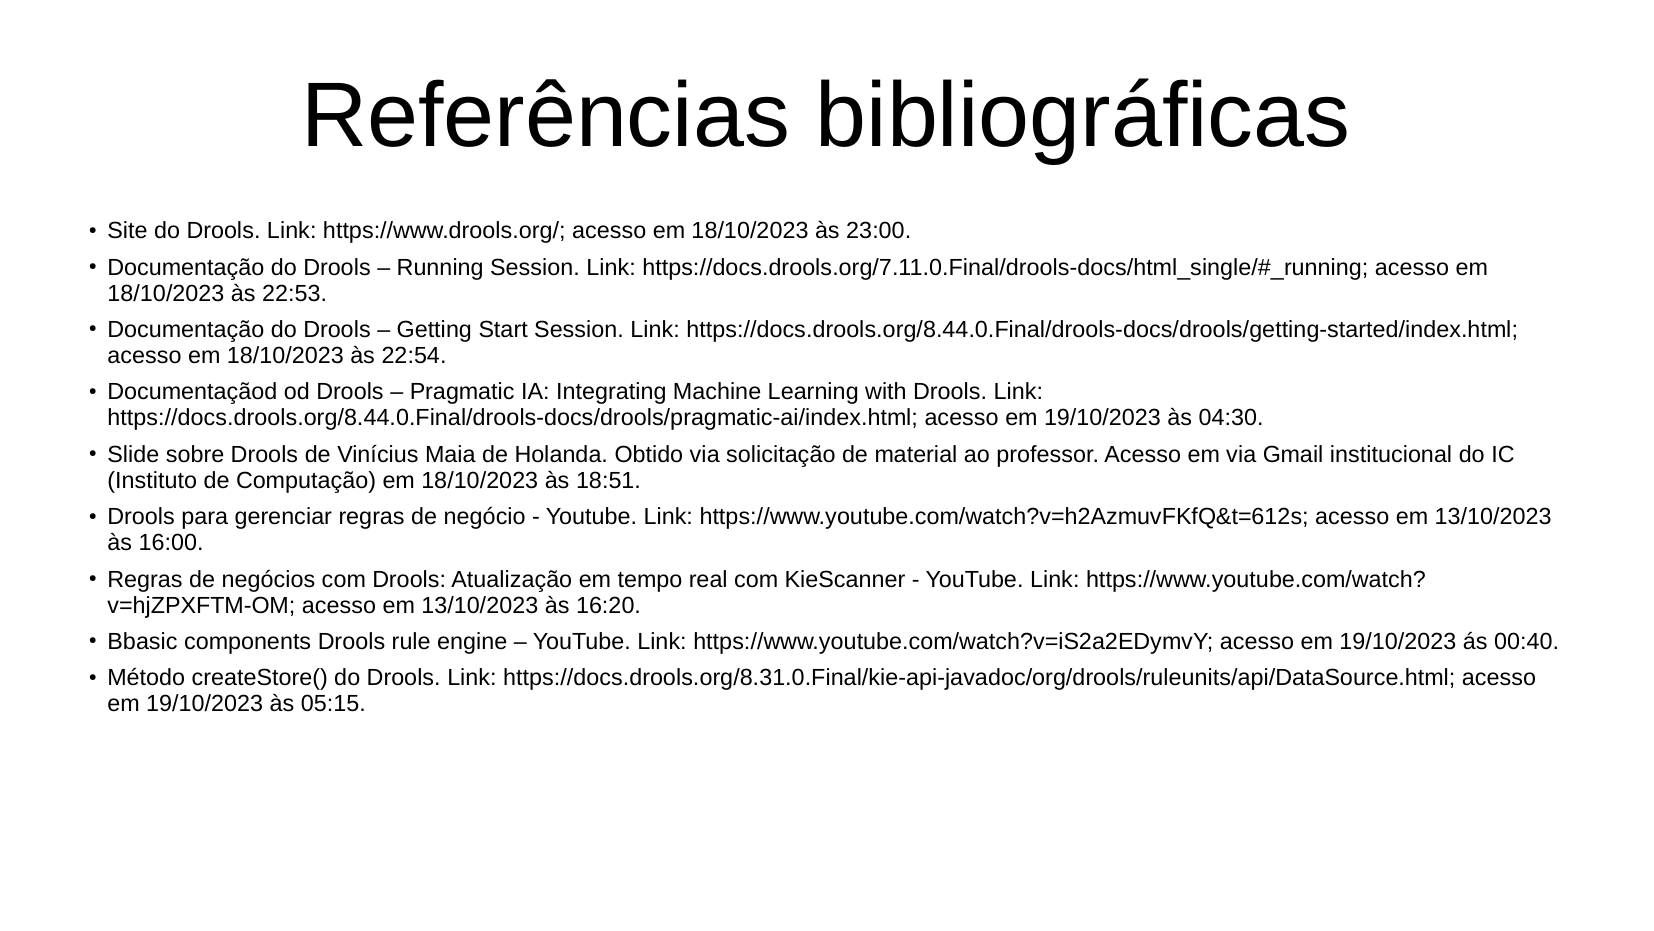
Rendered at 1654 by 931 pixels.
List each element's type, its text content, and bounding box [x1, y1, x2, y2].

list Site do Drools. Link: https://www.drools.org/; acesso em 18/10/2023 às 23:00. Documentação do Drools – Running Session. Link: https://docs.drools.org/7.11.0.Final/drools-docs/html_single/#_running; acesso em 18/10/2023 às 22:53. Documentação do Drools – Getting Start Session. Link: https://docs.drools.org/8.44.0.Final/drools-docs/drools/getting-started/index.html; acesso em 18/10/2023 às 22:54. Documentaçãod od Drools – Pragmatic IA: Integrating Machine Learning with Drools. Link: https://docs.drools.org/8.44.0.Final/drools-docs/drools/pragmatic-ai/index.html; acesso em 19/10/2023 às 04:30. Slide sobre Drools de Vinícius Maia de Holanda. Obtido via solicitação de material ao professor. Acesso em via Gmail institucional do IC (Instituto de Computação) em 18/10/2023 às 18:51. Drools para gerenciar regras de negócio - Youtube. Link: https://www.youtube.com/watch?v=h2AzmuvFKfQ&t=612s; acesso em 13/10/2023 às 16:00. Regras de negócios com Drools: Atualização em tempo real com KieScanner - YouTube. Link: https://www.youtube.com/watch?v=hjZPXFTM-OM; acesso em 13/10/2023 às 16:20. Bbasic components Drools rule engine – YouTube. Link: https://www.youtube.com/watch?v=iS2a2EDymvY; acesso em 19/10/2023 ás 00:40. Método createStore() do Drools. Link: https://docs.drools.org/8.31.0.Final/kie-api-javadoc/org/drools/ruleunits/api/DataSource.html; acesso em 19/10/2023 às 05:15. [82, 217, 1571, 758]
title Referências bibliográficas [82, 37, 1571, 193]
